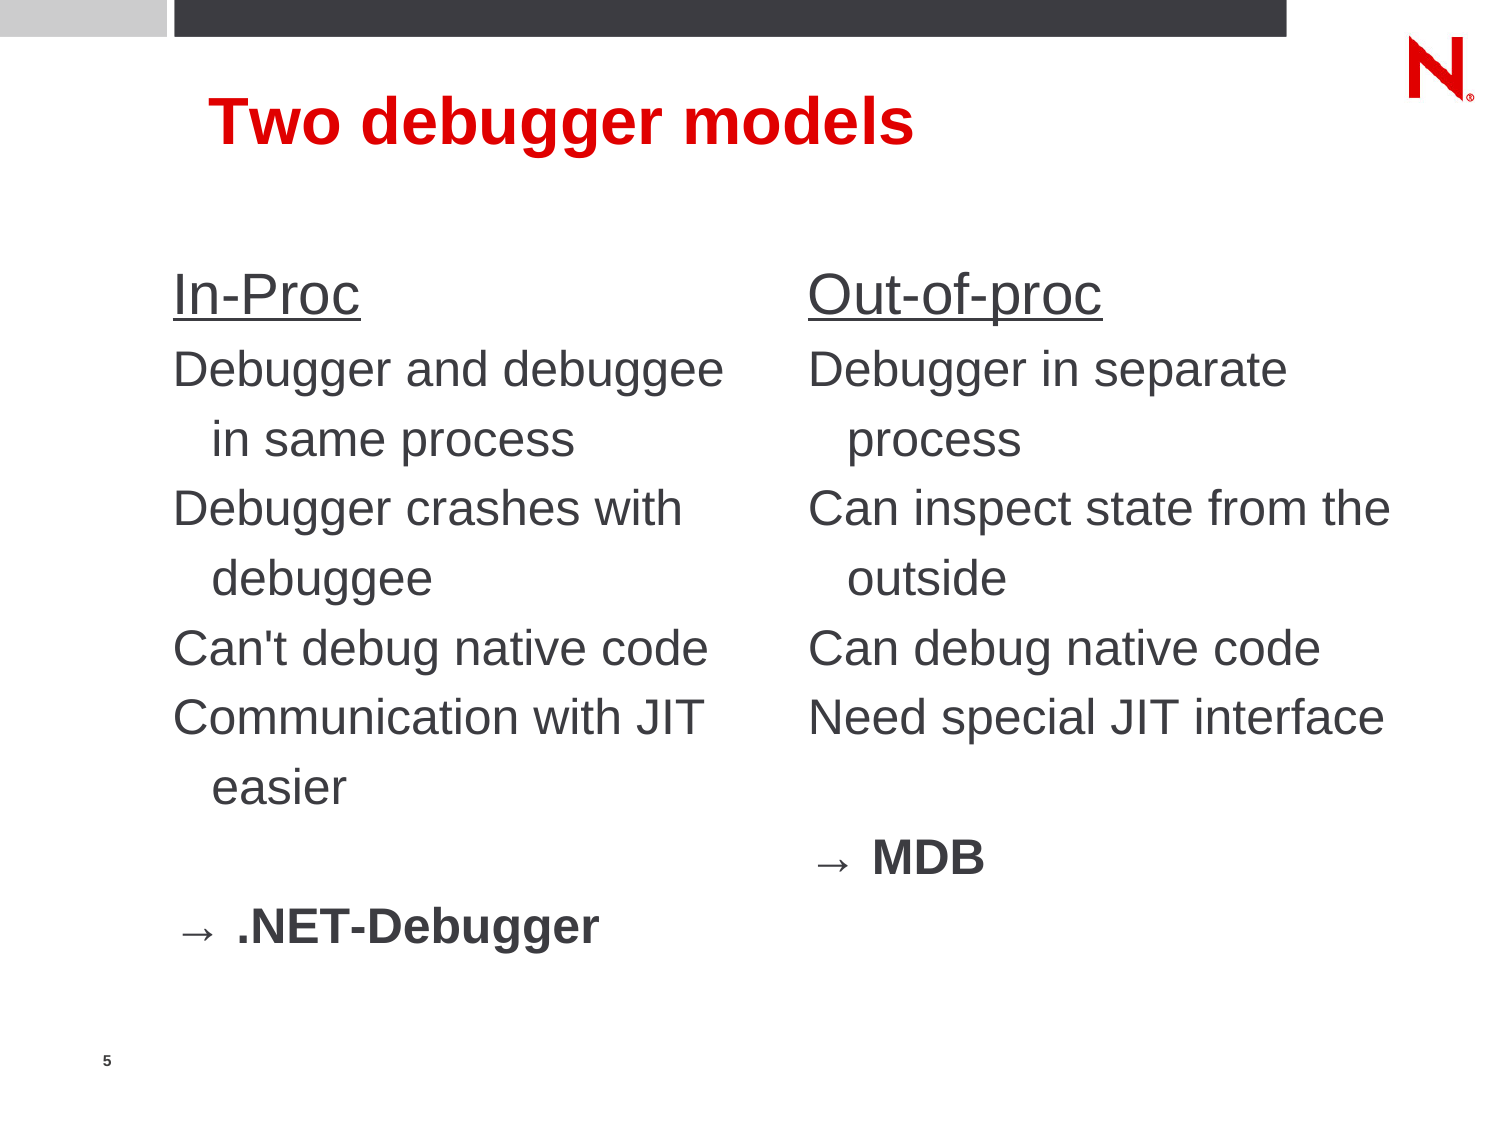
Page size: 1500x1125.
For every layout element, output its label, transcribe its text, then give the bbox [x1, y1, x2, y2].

picture [1404, 32, 1477, 105]
list In-Proc Debugger and debuggee in same process Debugger crashes with debuggee Can't debug native code Communication with JIT easier → .NET-Debugger [172, 246, 778, 977]
list Out-of-proc Debugger in separate process Can inspect state from the outside Can debug native code Need special JIT interface → MDB [807, 246, 1413, 977]
title Two debugger models [173, 41, 1395, 205]
